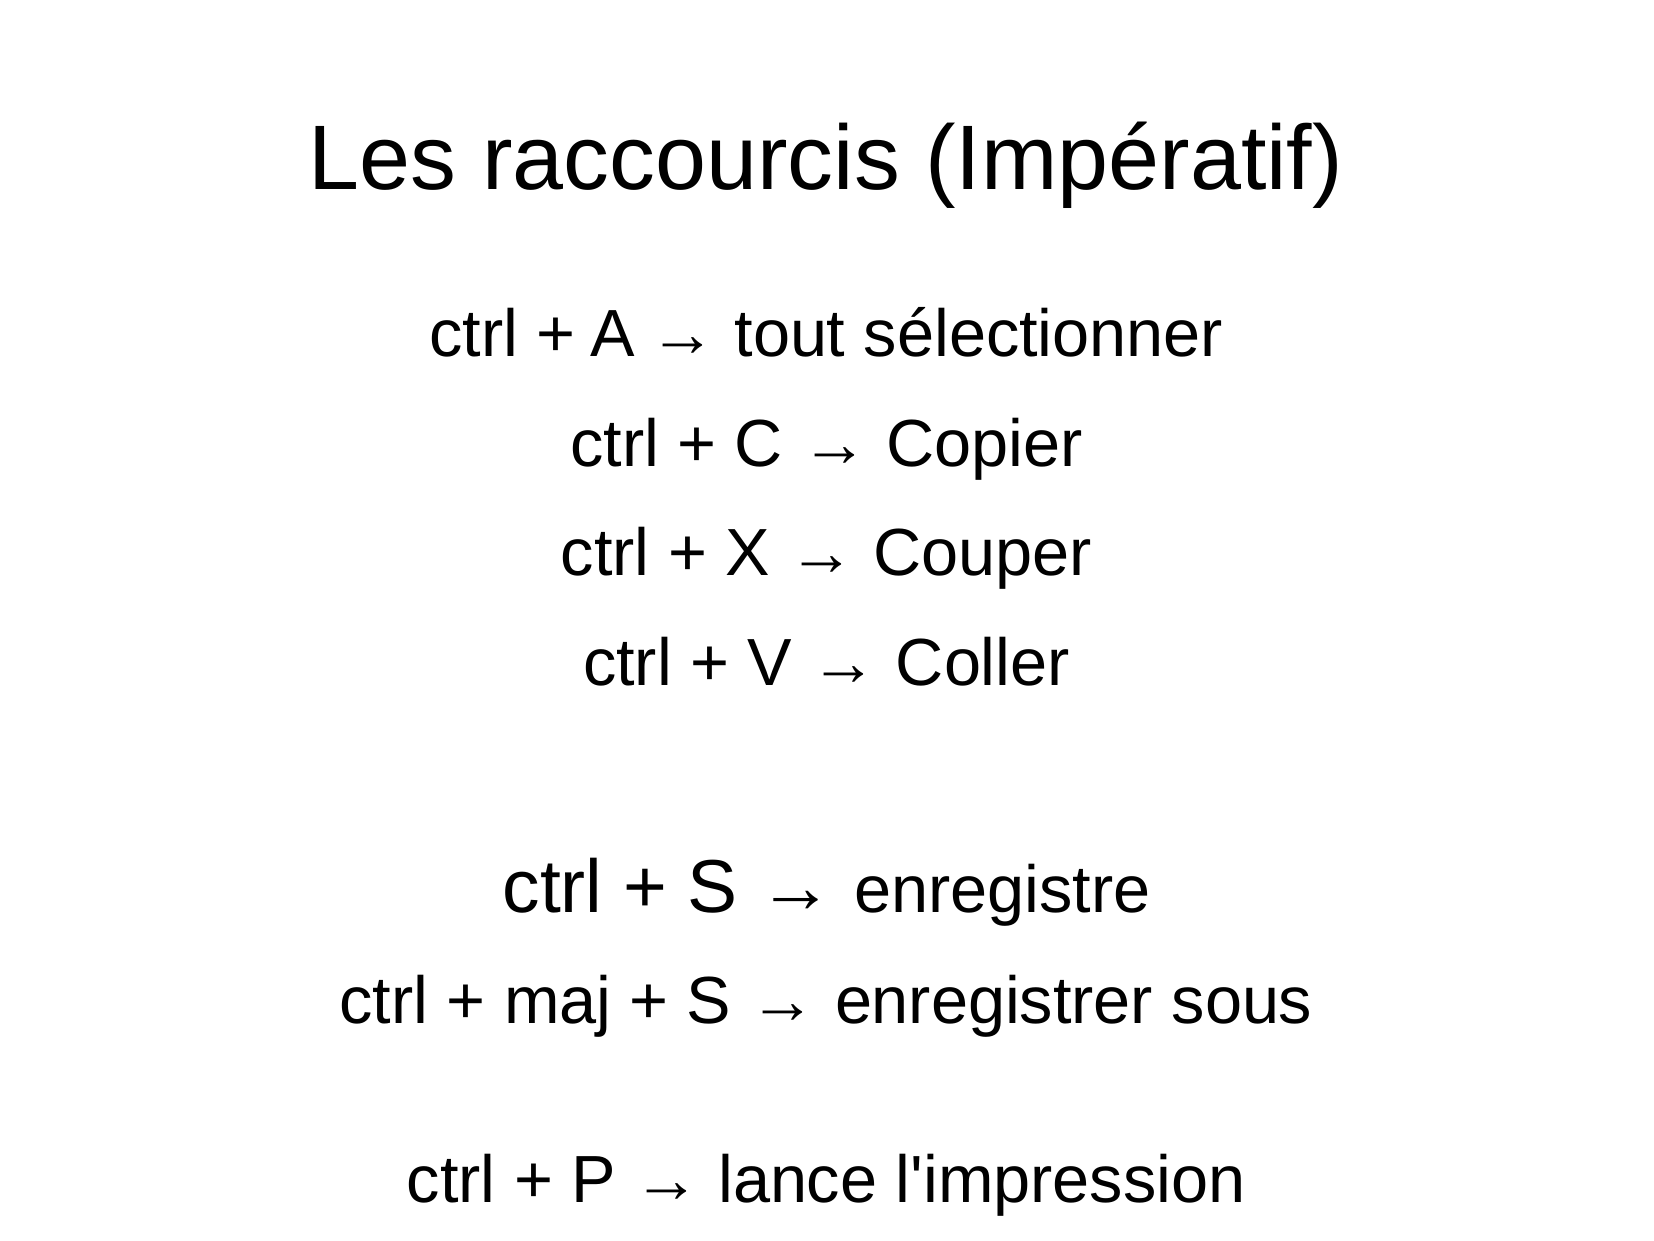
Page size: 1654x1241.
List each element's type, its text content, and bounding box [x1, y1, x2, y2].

title Les raccourcis (Impératif) [82, 49, 1571, 257]
subtitle ctrl + A → tout sélectionner ctrl + C → Copier ctrl + X → Couper ctrl + V → Coller ctrl + S → enregistre ctrl + maj + S → enregistrer sous ctrl + P → lance l'impression [82, 290, 1571, 1109]
